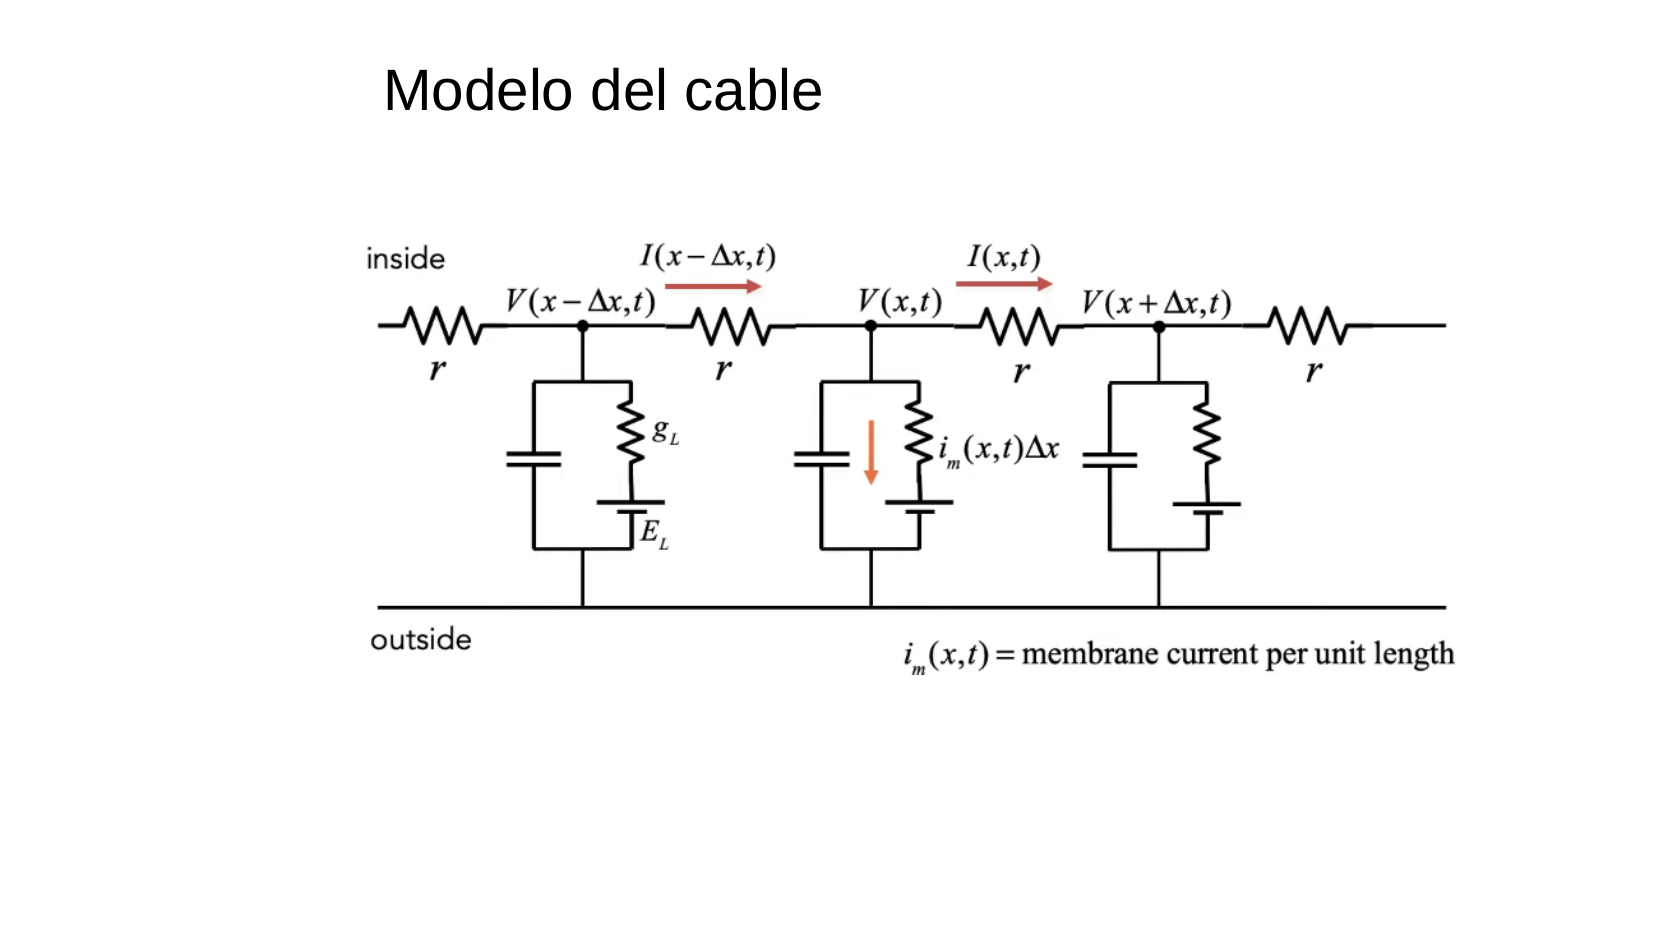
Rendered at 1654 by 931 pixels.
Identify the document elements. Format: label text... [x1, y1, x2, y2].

picture [337, 224, 1464, 676]
title Modelo del cable [232, 30, 976, 151]
